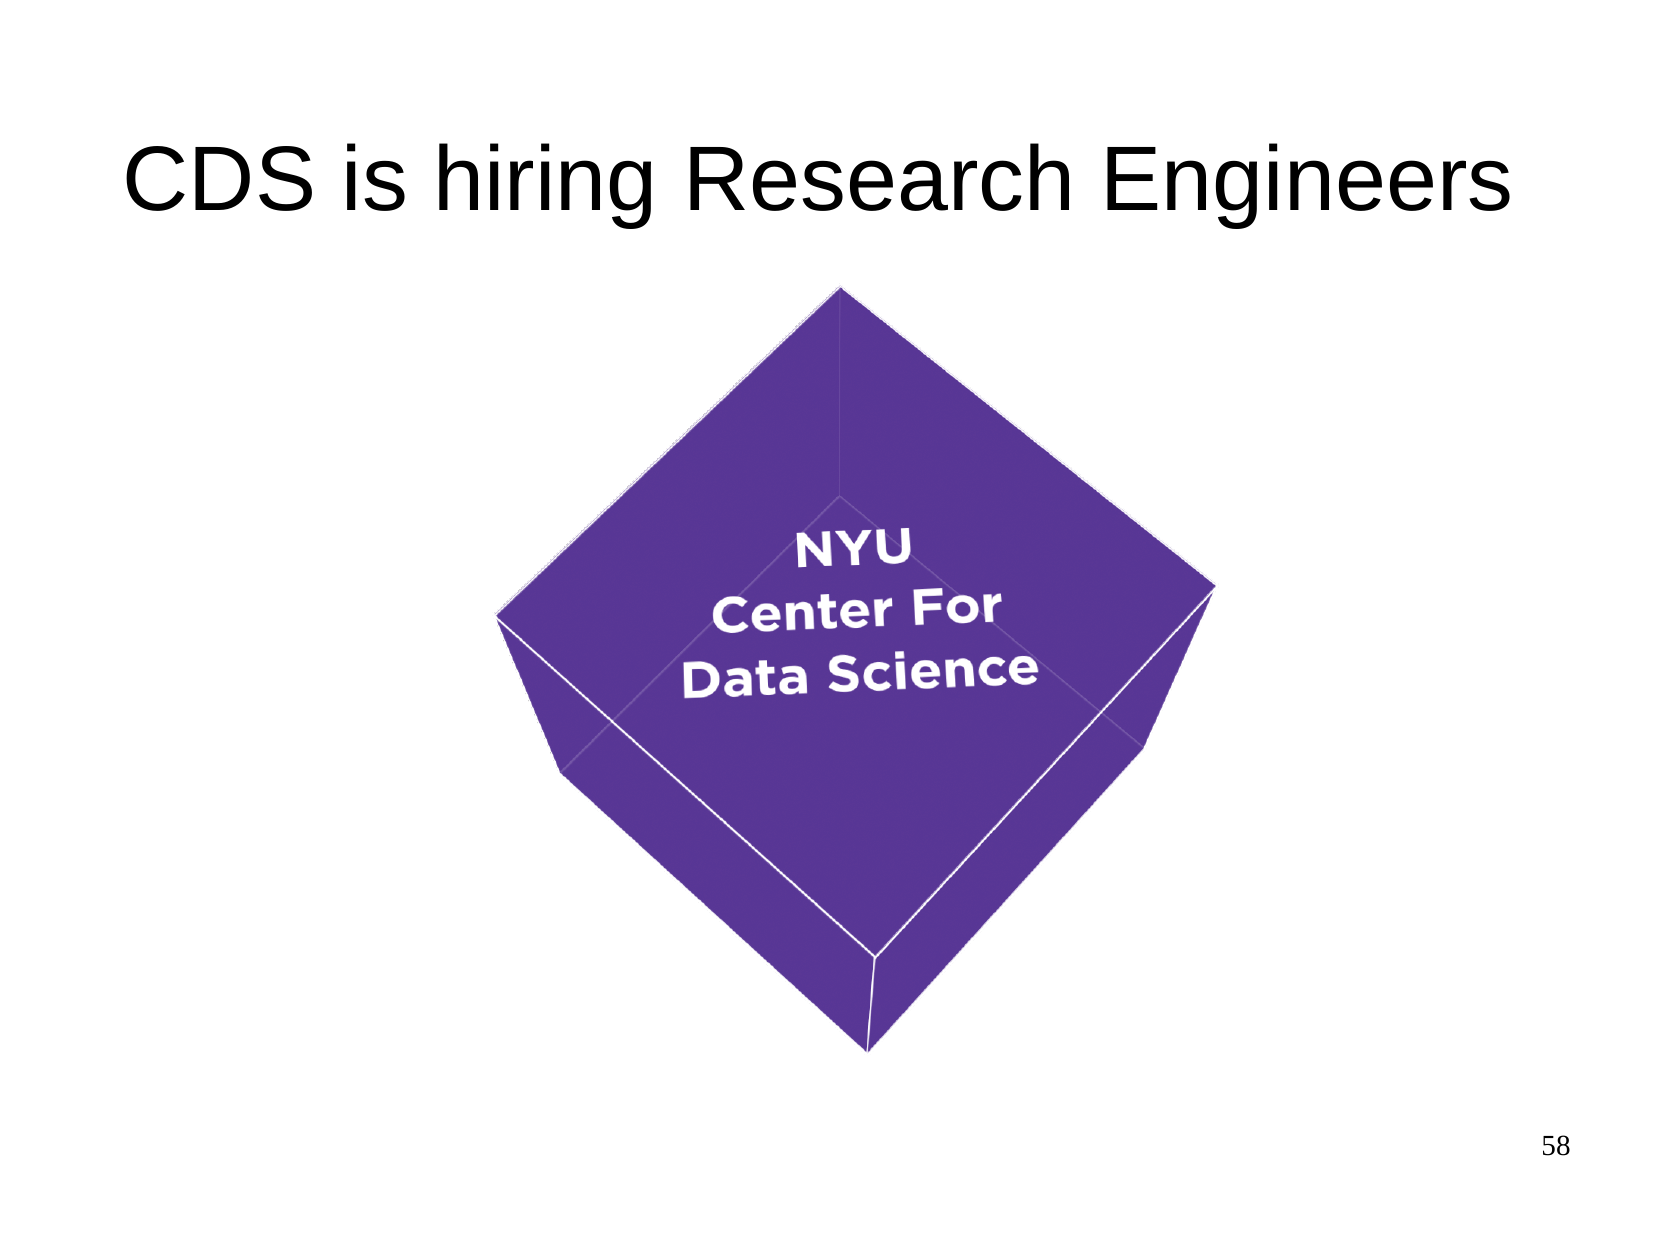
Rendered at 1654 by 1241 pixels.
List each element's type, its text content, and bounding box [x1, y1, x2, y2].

picture [108, 269, 1564, 1089]
title CDS is hiring Research Engineers [75, 75, 1564, 283]
